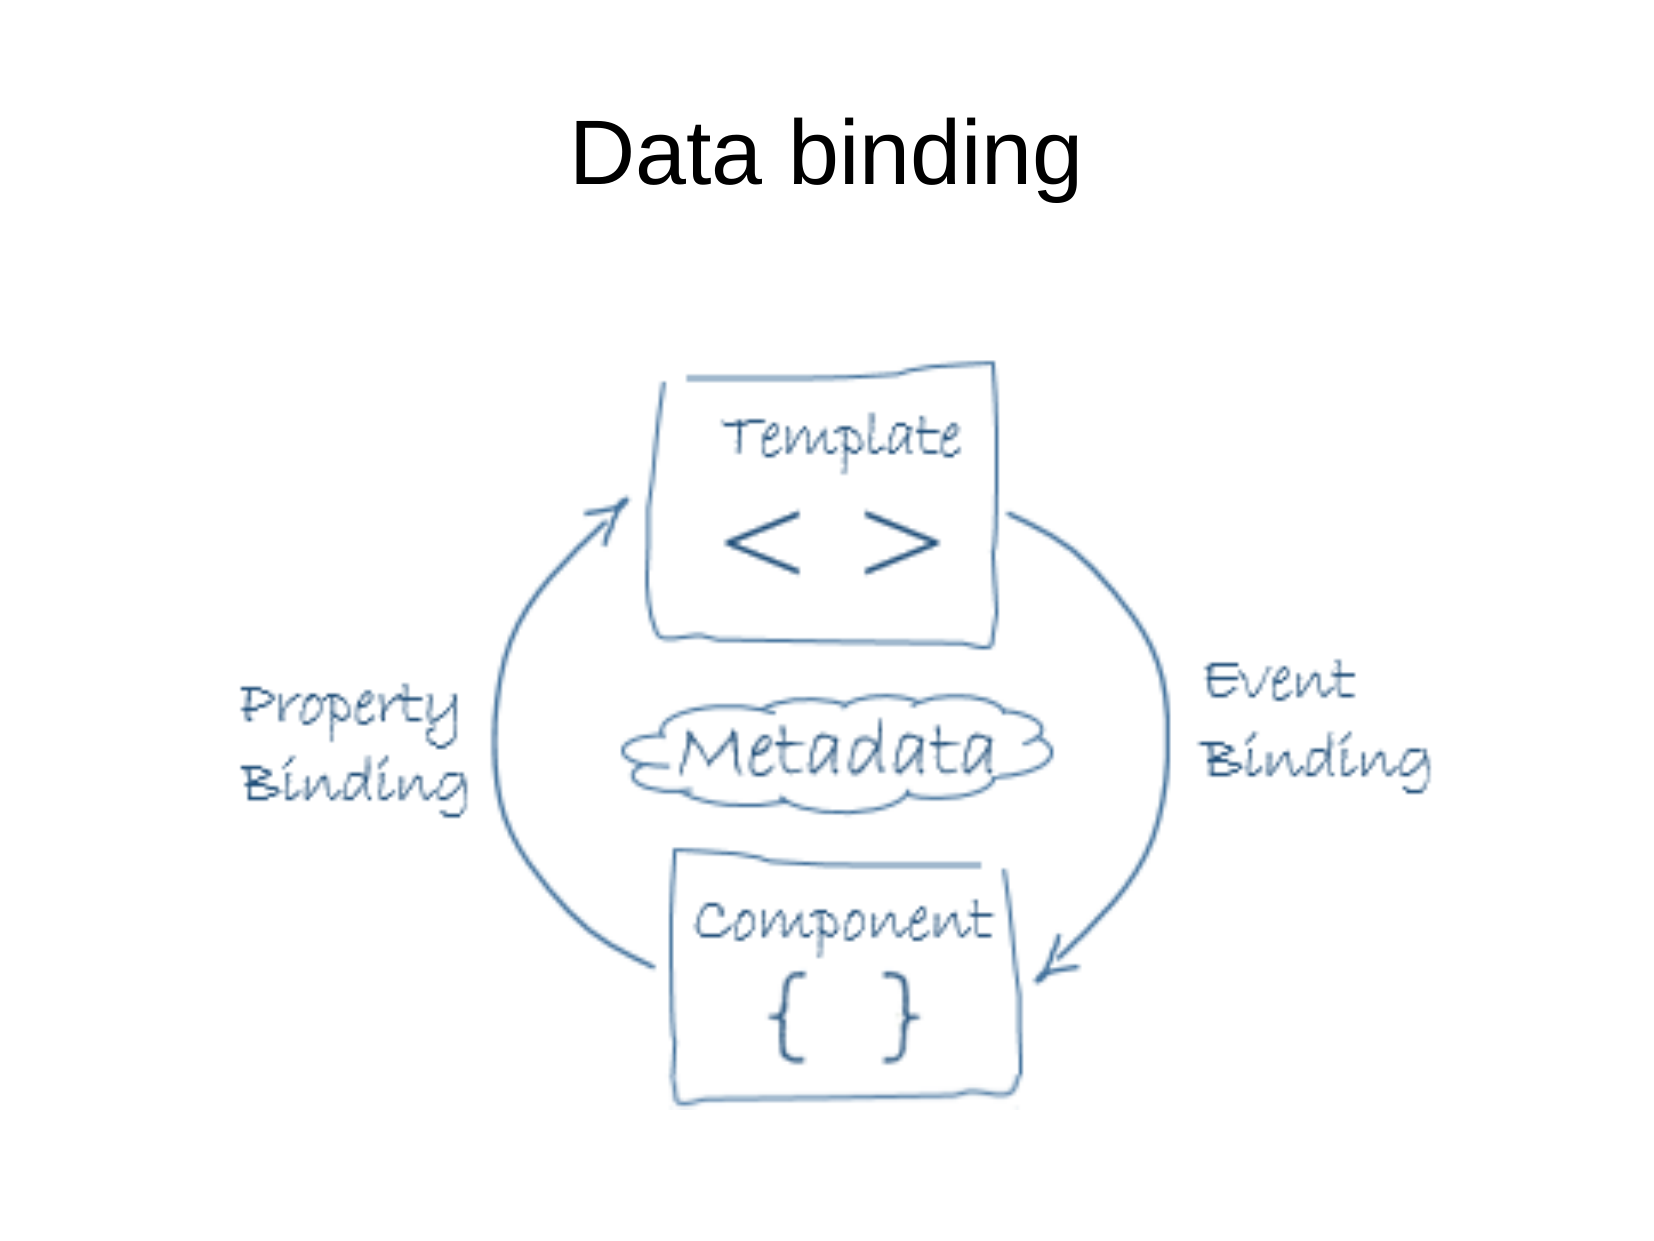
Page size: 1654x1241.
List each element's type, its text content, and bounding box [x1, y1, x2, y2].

picture [225, 359, 1452, 1111]
title Data binding [82, 49, 1571, 257]
